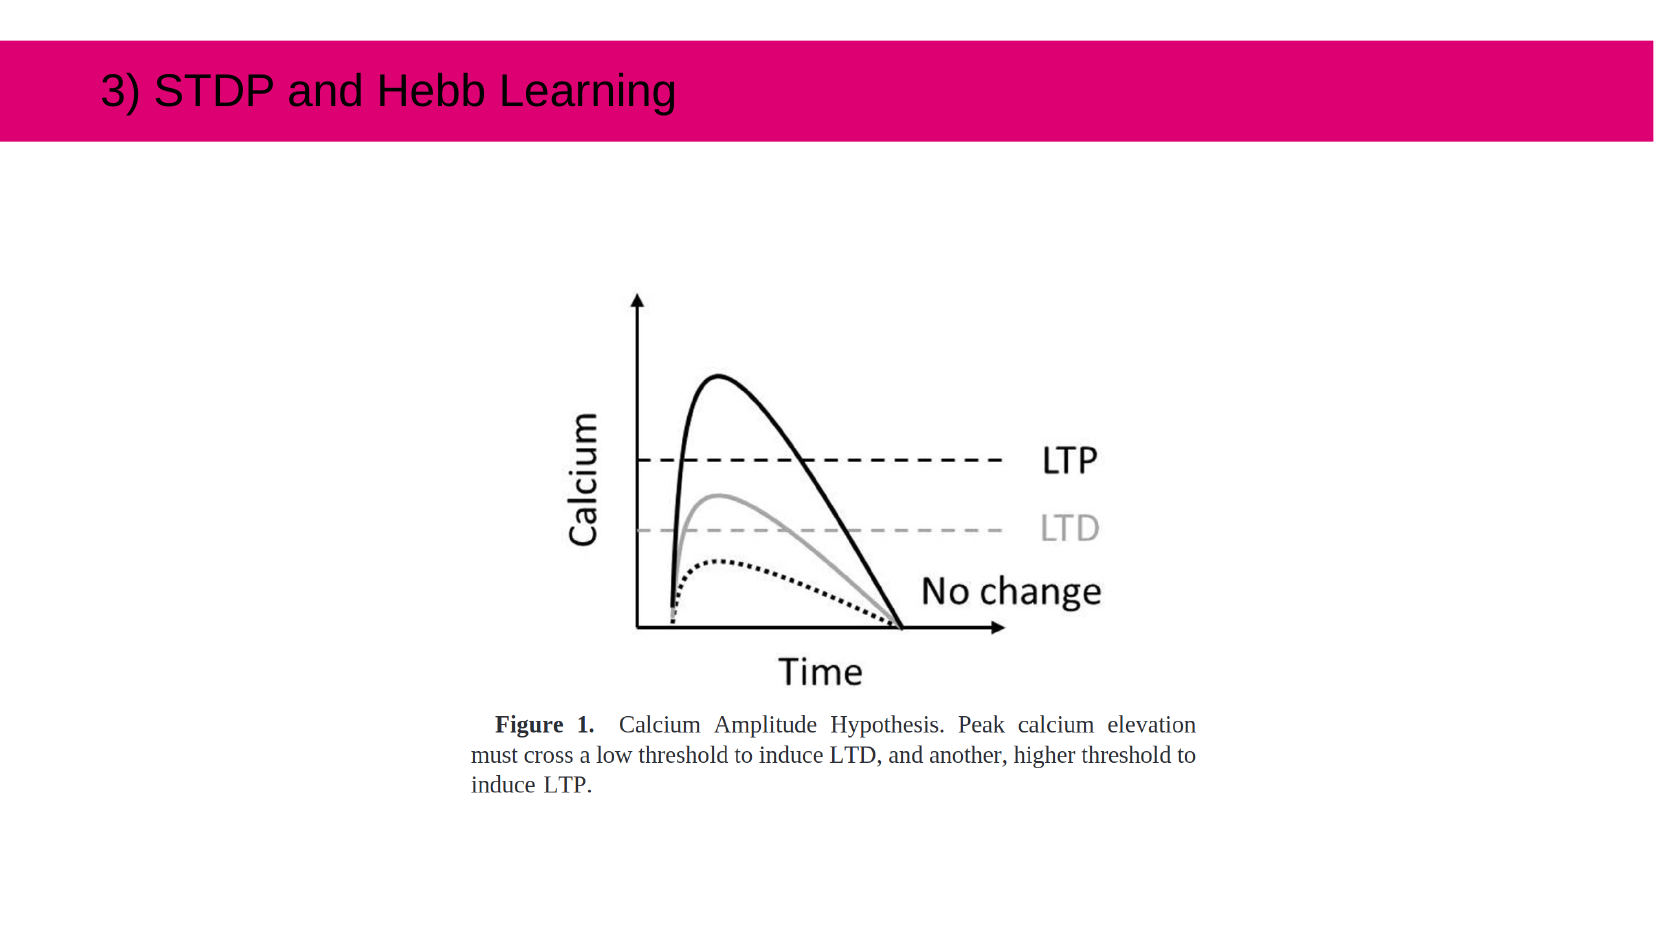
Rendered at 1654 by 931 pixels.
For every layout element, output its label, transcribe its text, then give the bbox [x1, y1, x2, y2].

picture [435, 265, 1219, 815]
text_box [1034, 40, 1654, 142]
text_box [0, 40, 82, 142]
title STDP and Hebb Learning [82, 13, 1034, 168]
